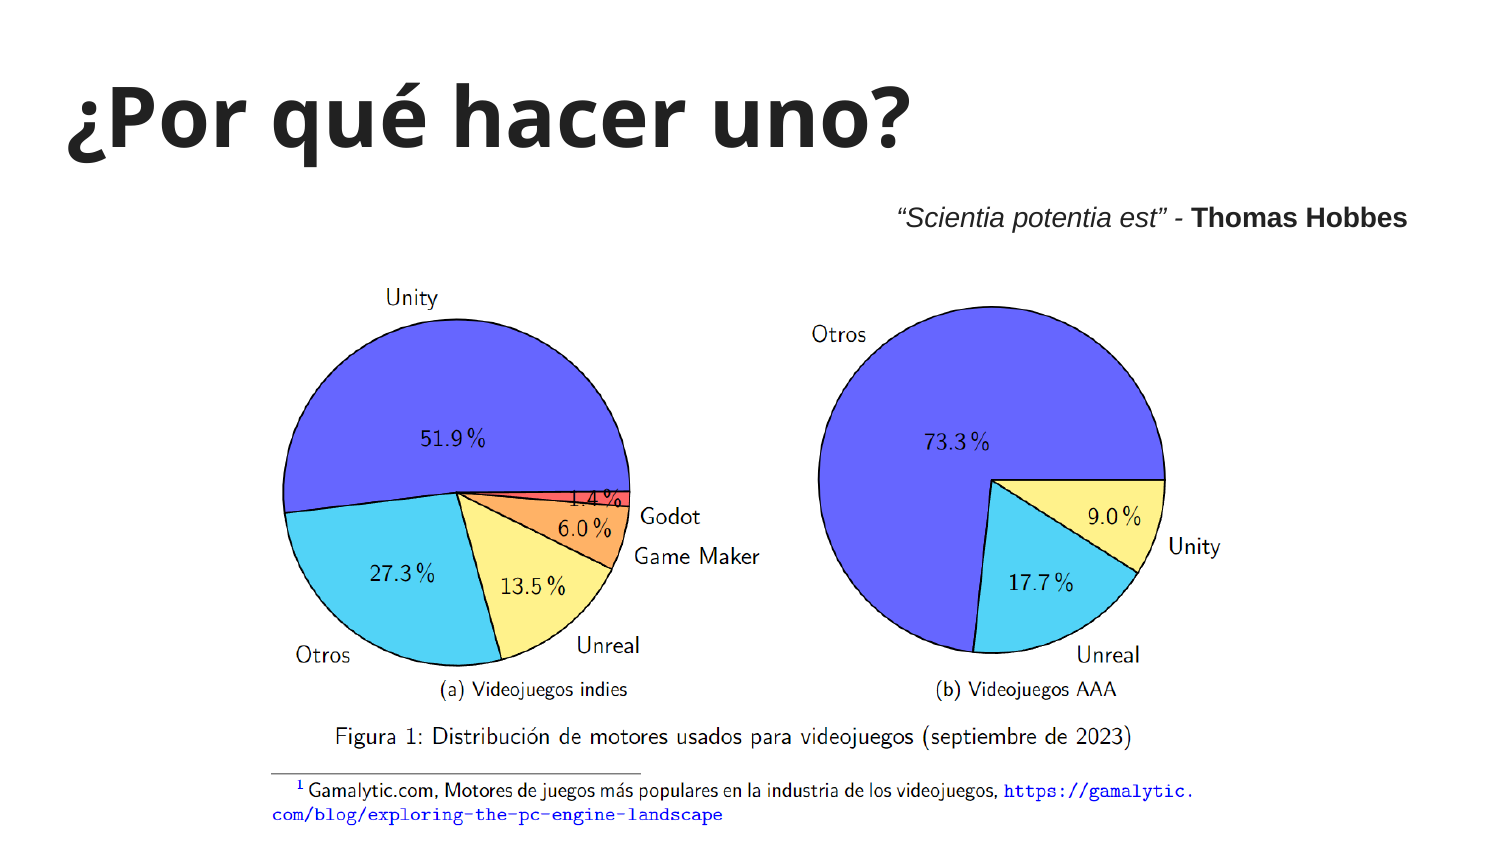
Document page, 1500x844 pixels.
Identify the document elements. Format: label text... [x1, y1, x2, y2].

picture [248, 265, 1252, 842]
list “Scientia potentia est” - Thomas Hobbes [881, 179, 1449, 266]
title ¿Por qué hacer uno? [51, 48, 1449, 180]
